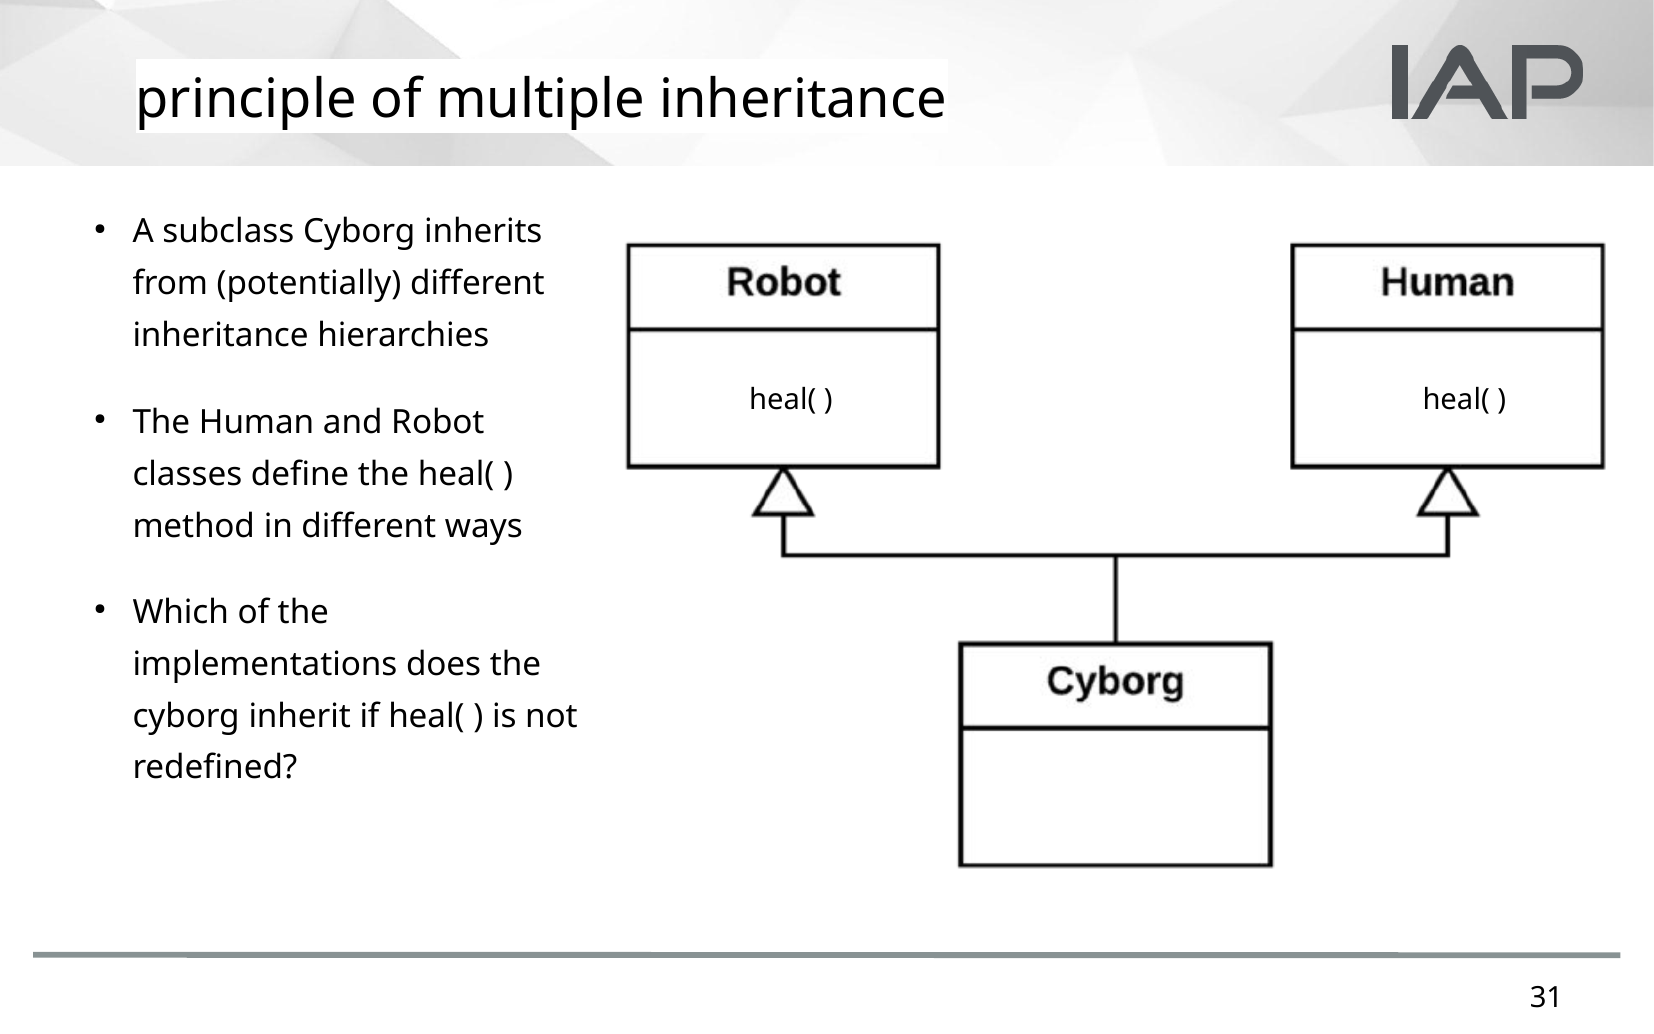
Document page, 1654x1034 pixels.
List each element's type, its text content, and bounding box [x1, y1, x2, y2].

text_box heal( ) [734, 370, 848, 426]
picture [0, 0, 1654, 166]
text_box heal( ) [1407, 370, 1521, 426]
picture [589, 200, 1642, 892]
list A subclass Cyborg inherits from (potentially) different inheritance hierarchies The Human and Robot classes define the heal( ) method in different ways Which of the implementations does the cyborg inherit if heal( ) is not redefined? [76, 200, 591, 895]
title principle of multiple inheritance [135, 41, 1264, 152]
